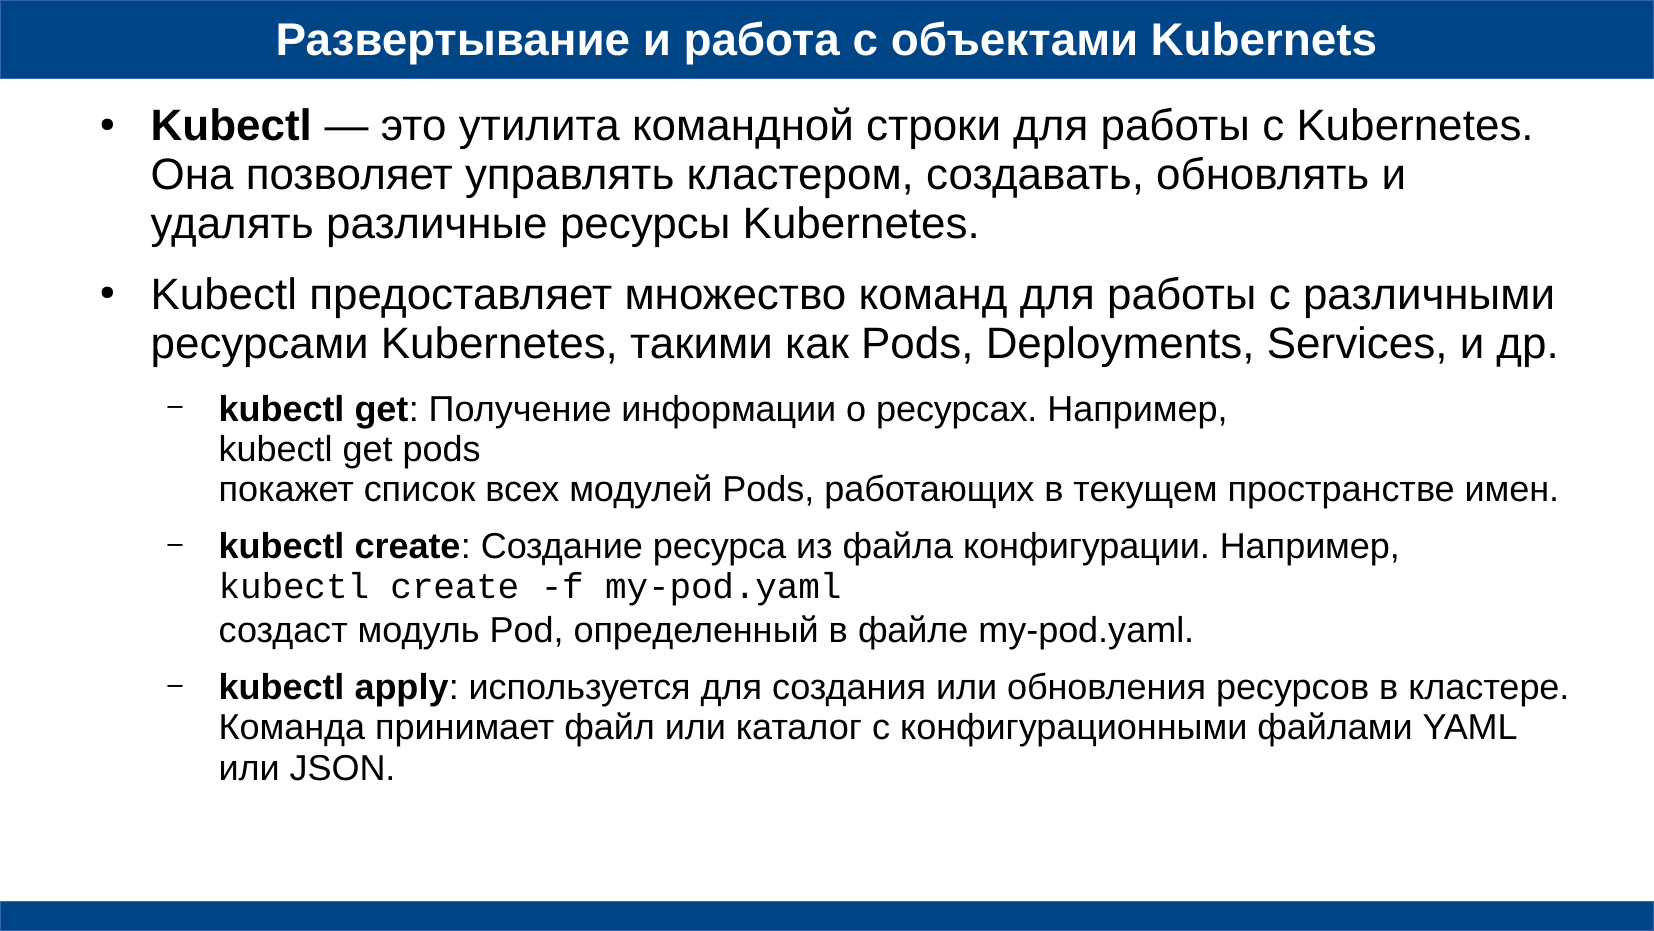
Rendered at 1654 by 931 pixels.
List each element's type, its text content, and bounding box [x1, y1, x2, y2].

title Развертывание и работа с объектами Kubernets [0, 0, 1654, 79]
list Kubectl — это утилита командной строки для работы с Kubernetes. Она позволяет управлять кластером, создавать, обновлять и удалять различные ресурсы Kubernetes. Kubectl предоставляет множество команд для работы с различными ресурсами Kubernetes, такими как Pods, Deployments, Services, и др. kubectl get: Получение информации о ресурсах. Например, kubectl get pods покажет список всех модулей Pods, работающих в текущем пространстве имен. kubectl create: Создание ресурса из файла конфигурации. Например, kubectl create -f my-pod.yaml создаст модуль Pod, определенный в файле my-pod.yaml. kubectl apply: используется для создания или обновления ресурсов в кластере. Команда принимает файл или каталог с конфигурационными файлами YAML или JSON. [82, 101, 1571, 856]
